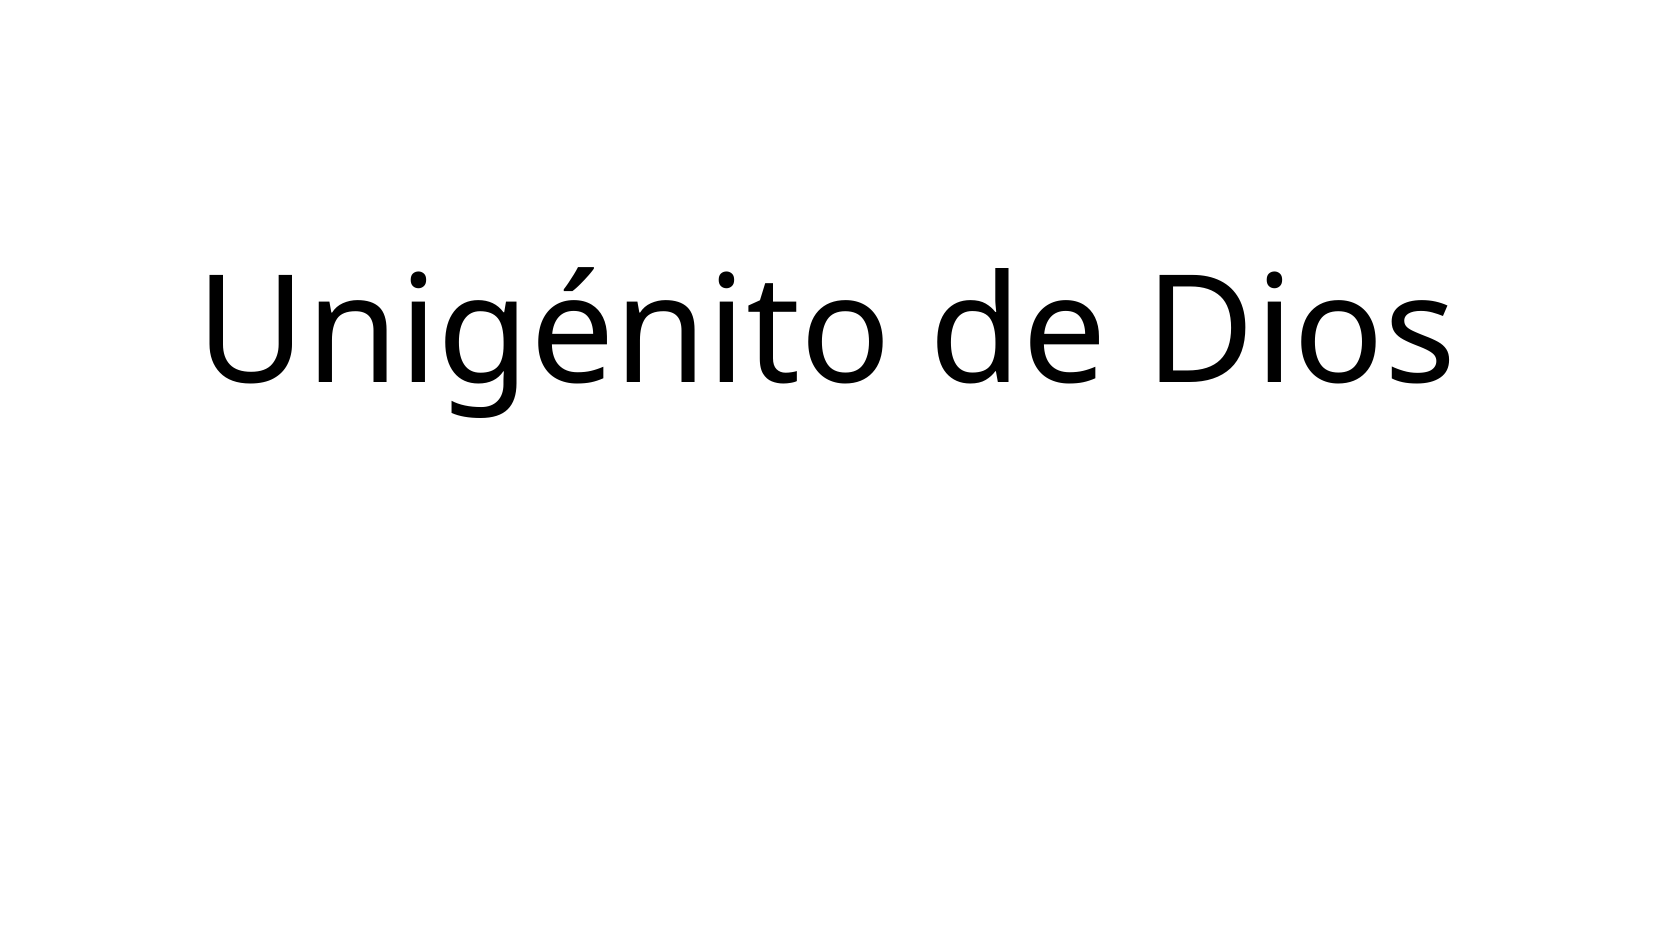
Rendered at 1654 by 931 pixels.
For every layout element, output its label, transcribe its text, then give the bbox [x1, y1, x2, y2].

title Unigénito de Dios [0, 218, 1654, 430]
